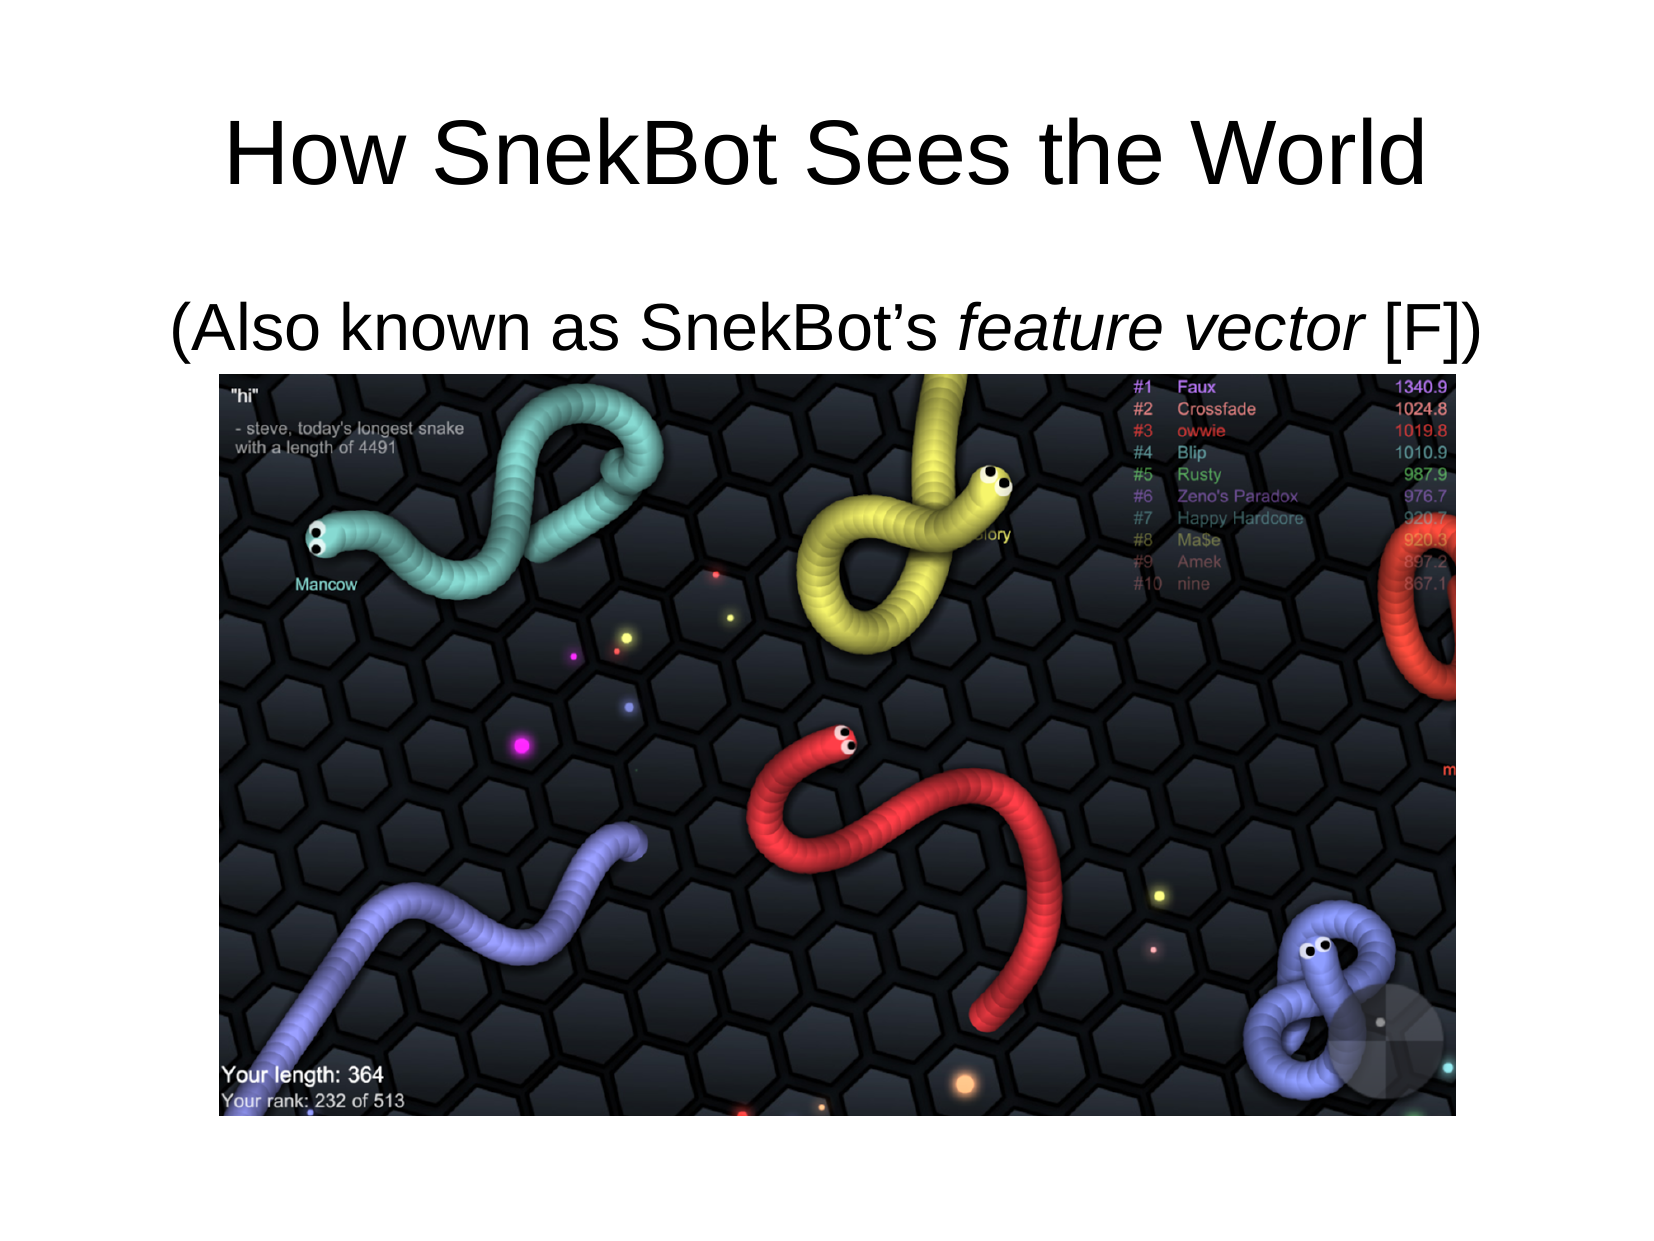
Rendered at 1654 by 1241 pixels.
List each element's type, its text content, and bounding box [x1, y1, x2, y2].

title How SnekBot Sees the World [82, 49, 1571, 257]
list (Also known as SnekBot’s feature vector [F]) [82, 290, 1571, 1010]
picture [219, 374, 1456, 1117]
